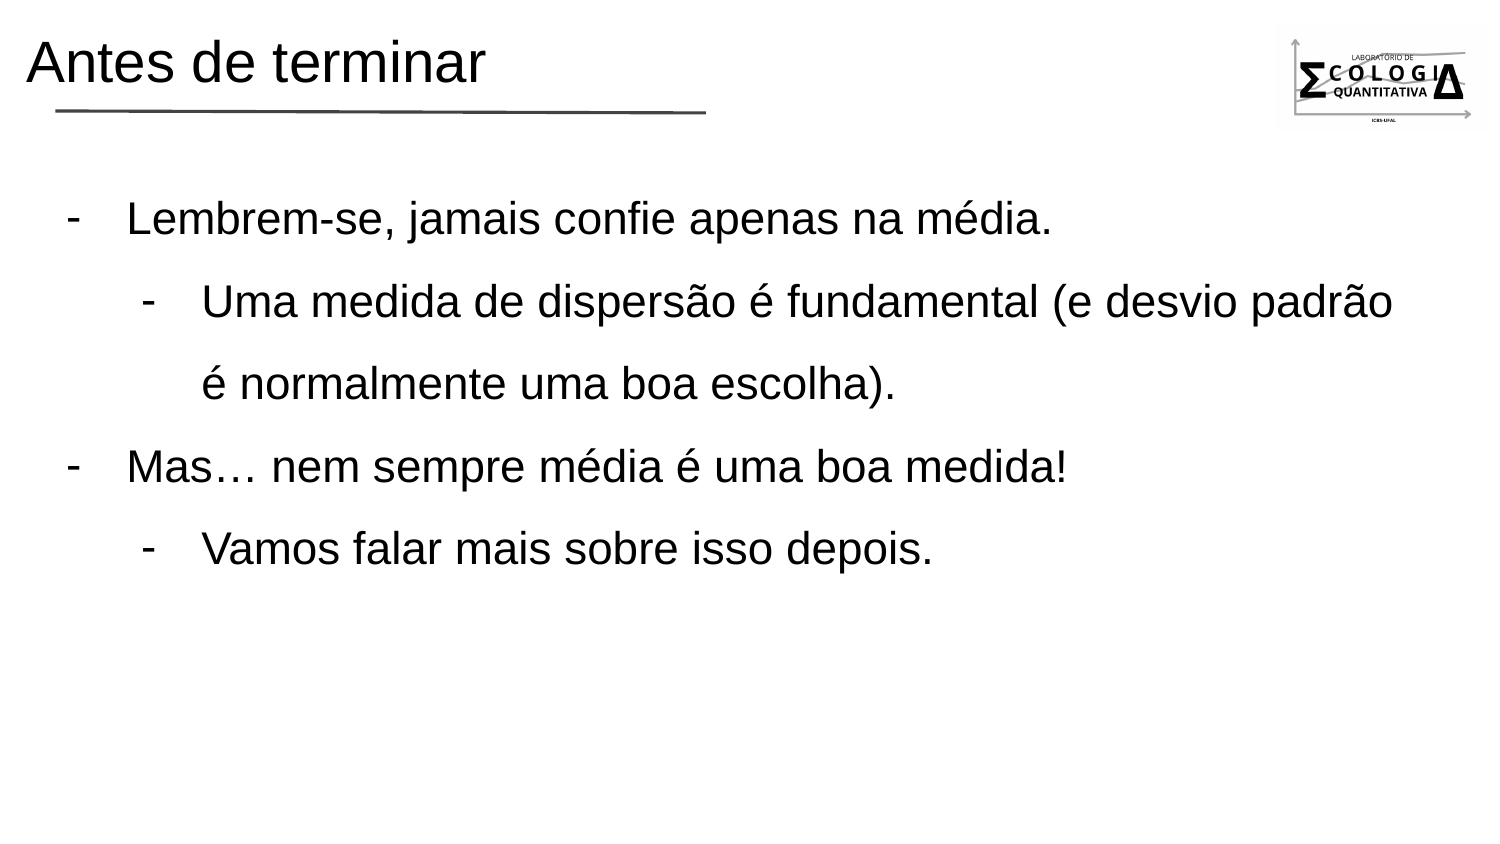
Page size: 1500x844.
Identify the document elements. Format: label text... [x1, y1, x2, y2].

picture [1275, 23, 1490, 131]
text_box Antes de terminar [11, 9, 1210, 117]
text_box Lembrem-se, jamais confie apenas na média. Uma medida de dispersão é fundamental (e desvio padrão é normalmente uma boa escolha). Mas… nem sempre média é uma boa medida! Vamos falar mais sobre isso depois. [36, 146, 1412, 566]
